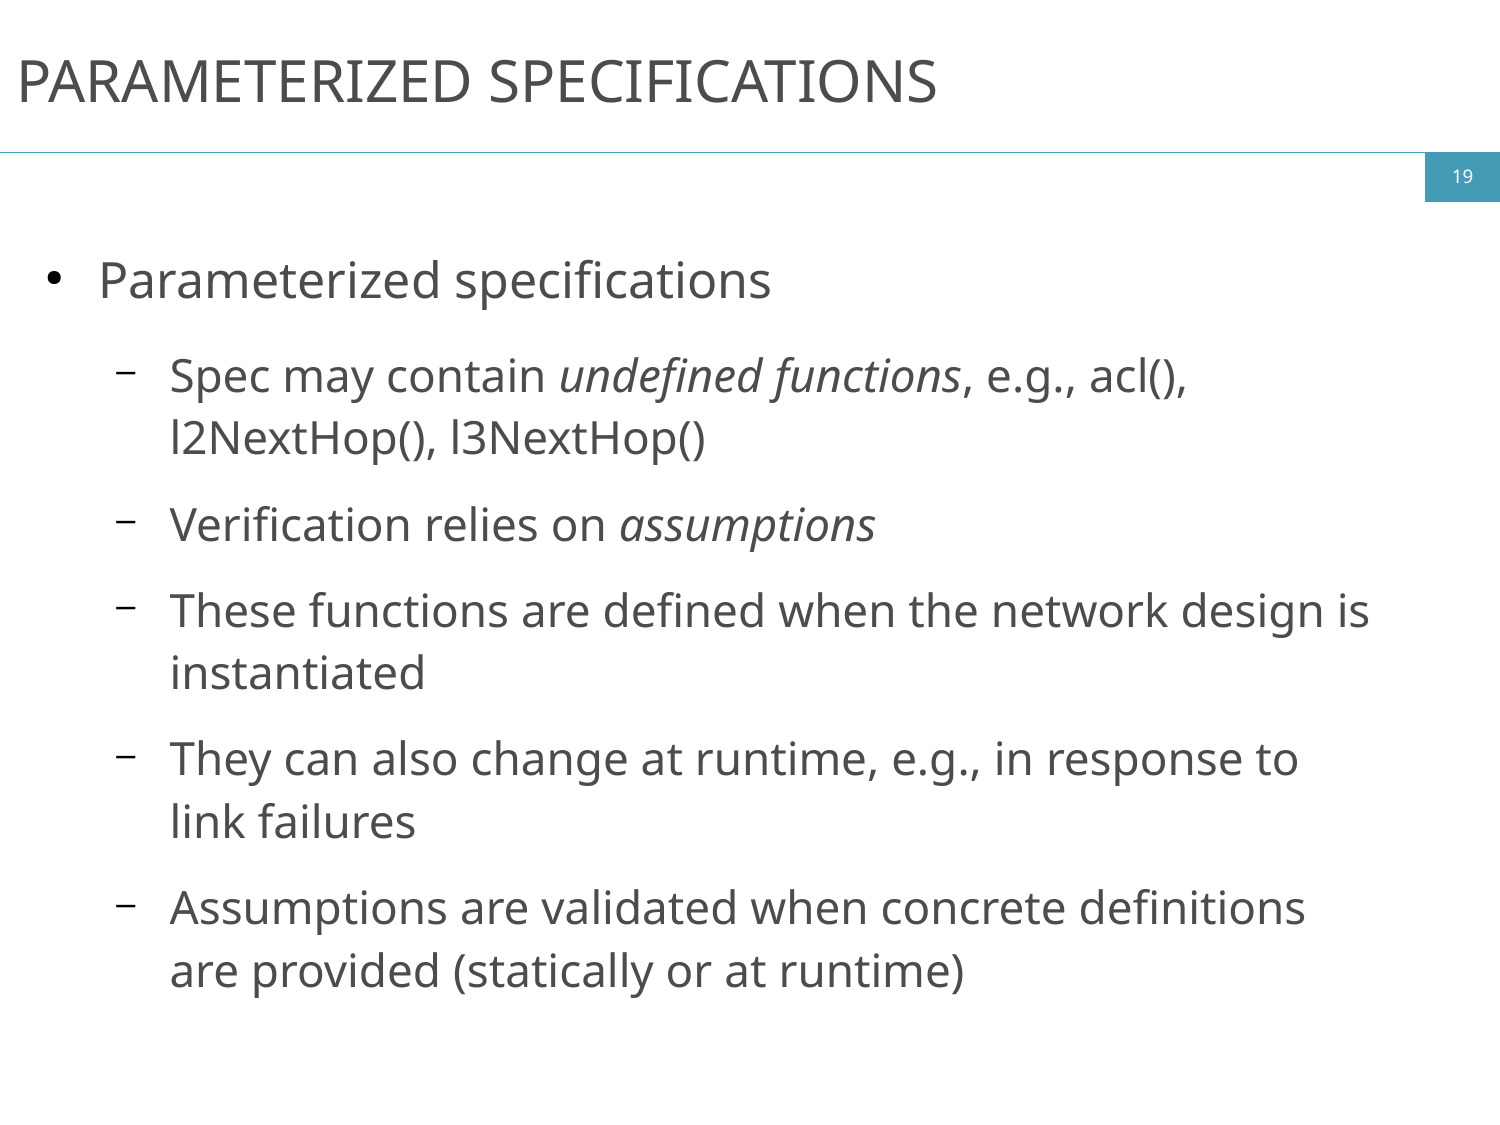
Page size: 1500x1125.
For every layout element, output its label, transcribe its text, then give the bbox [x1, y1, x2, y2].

title PARAMETERIZED SPECIFICATIONS [15, 27, 1366, 132]
list Parameterized specifications Spec may contain undefined functions, e.g., acl(), l2NextHop(), l3NextHop() Verification relies on assumptions These functions are defined when the network design is instantiated They can also change at runtime, e.g., in response to link failures Assumptions are validated when concrete definitions are provided (statically or at runtime) [27, 881, 1378, 908]
text_box [27, 227, 1378, 881]
